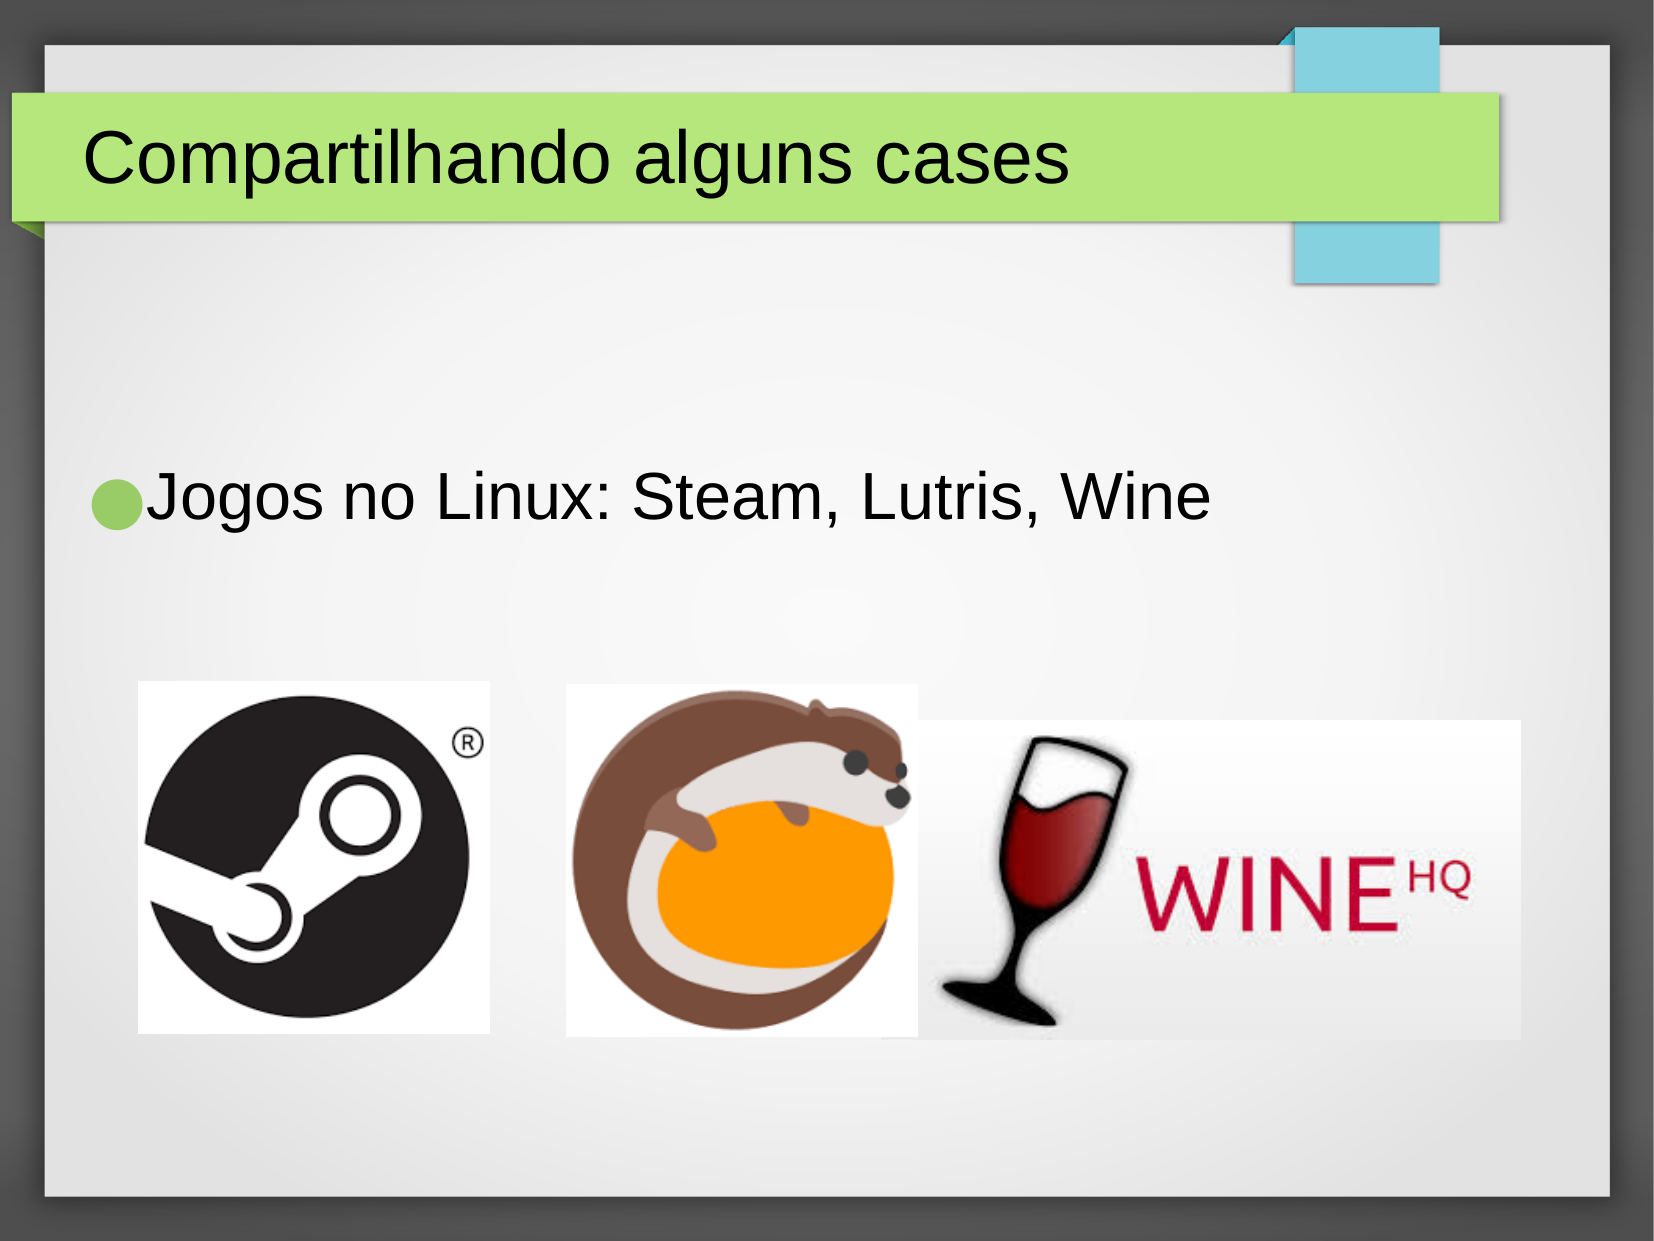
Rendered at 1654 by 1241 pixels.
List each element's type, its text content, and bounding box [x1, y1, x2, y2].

text_box Jogos no Linux: Steam, Lutris, Wine [70, 452, 1536, 730]
text_box Compartilhando alguns cases [82, 94, 1264, 213]
picture [0, 0, 1654, 1241]
